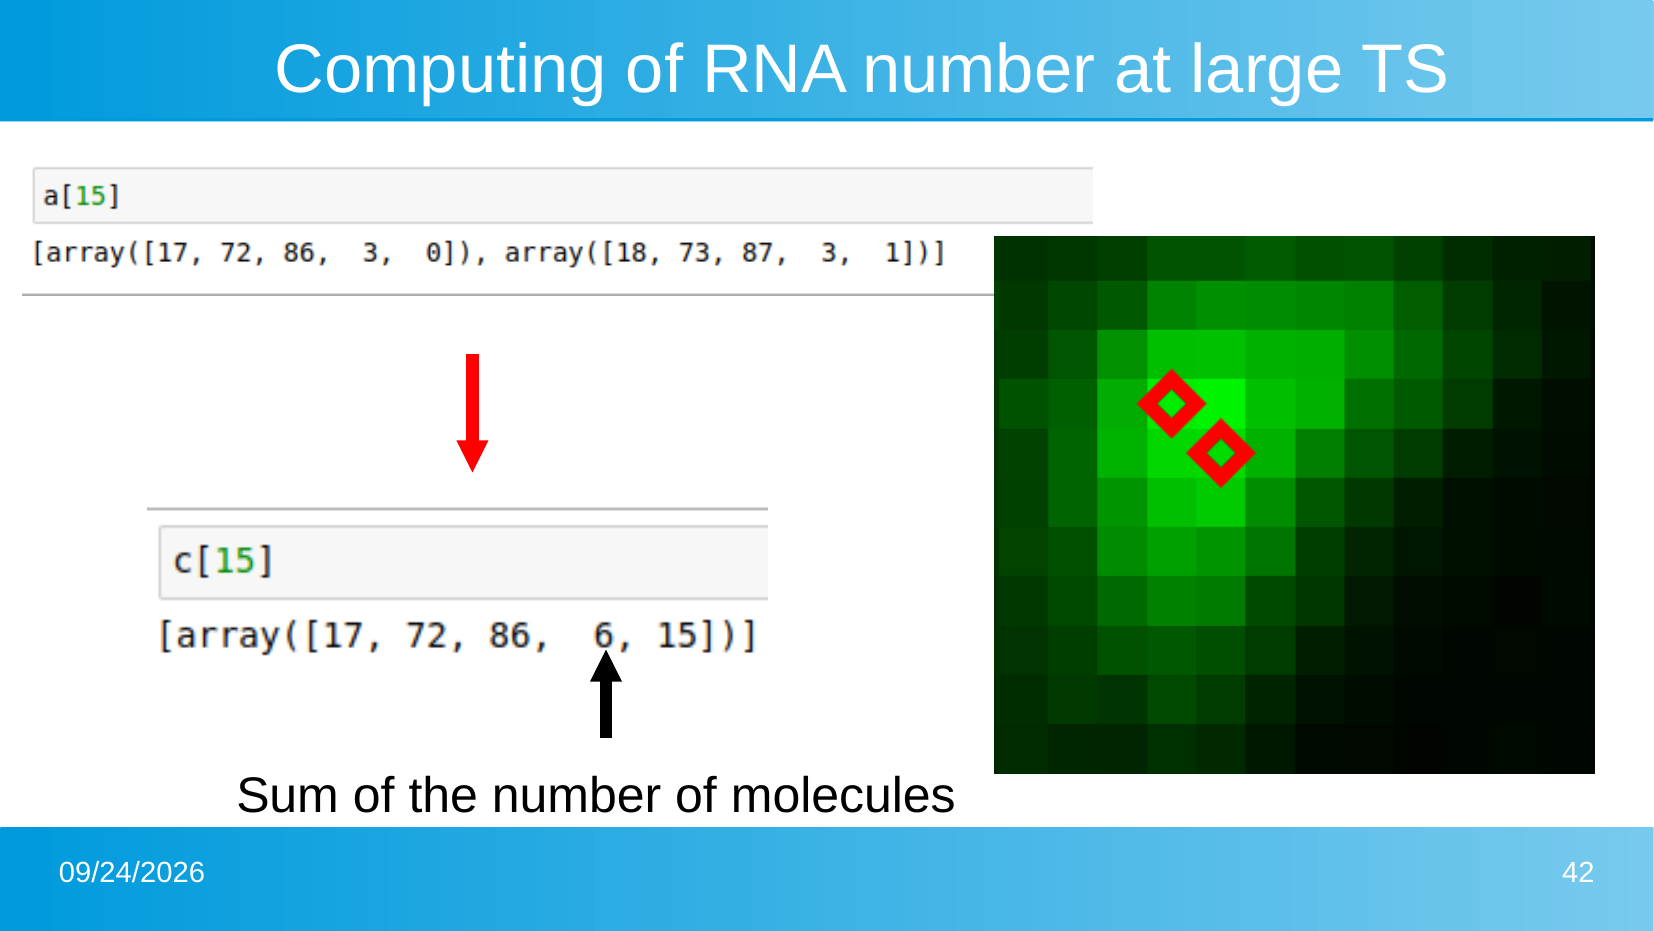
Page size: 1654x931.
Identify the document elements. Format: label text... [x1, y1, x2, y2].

title Computing of RNA number at large TS [59, 29, 1595, 108]
picture [147, 501, 768, 678]
picture [22, 162, 1595, 774]
list Sum of the number of molecules [236, 767, 975, 857]
